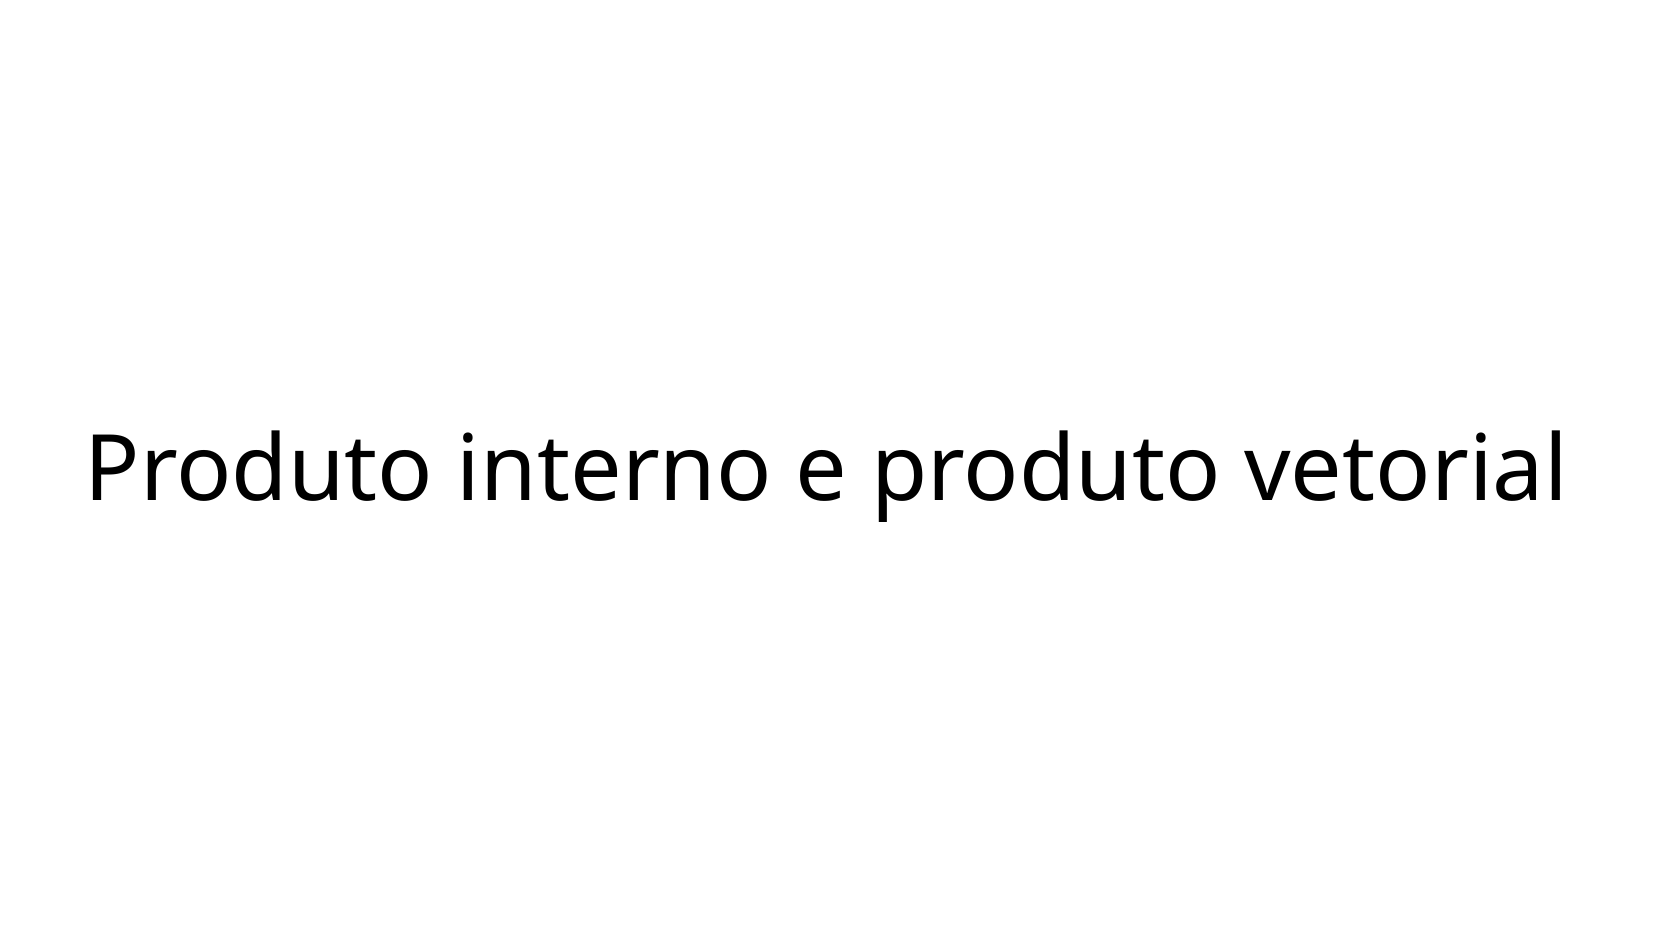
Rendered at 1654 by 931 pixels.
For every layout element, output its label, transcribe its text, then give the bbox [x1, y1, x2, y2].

title Produto interno e produto vetorial [0, 0, 1654, 931]
